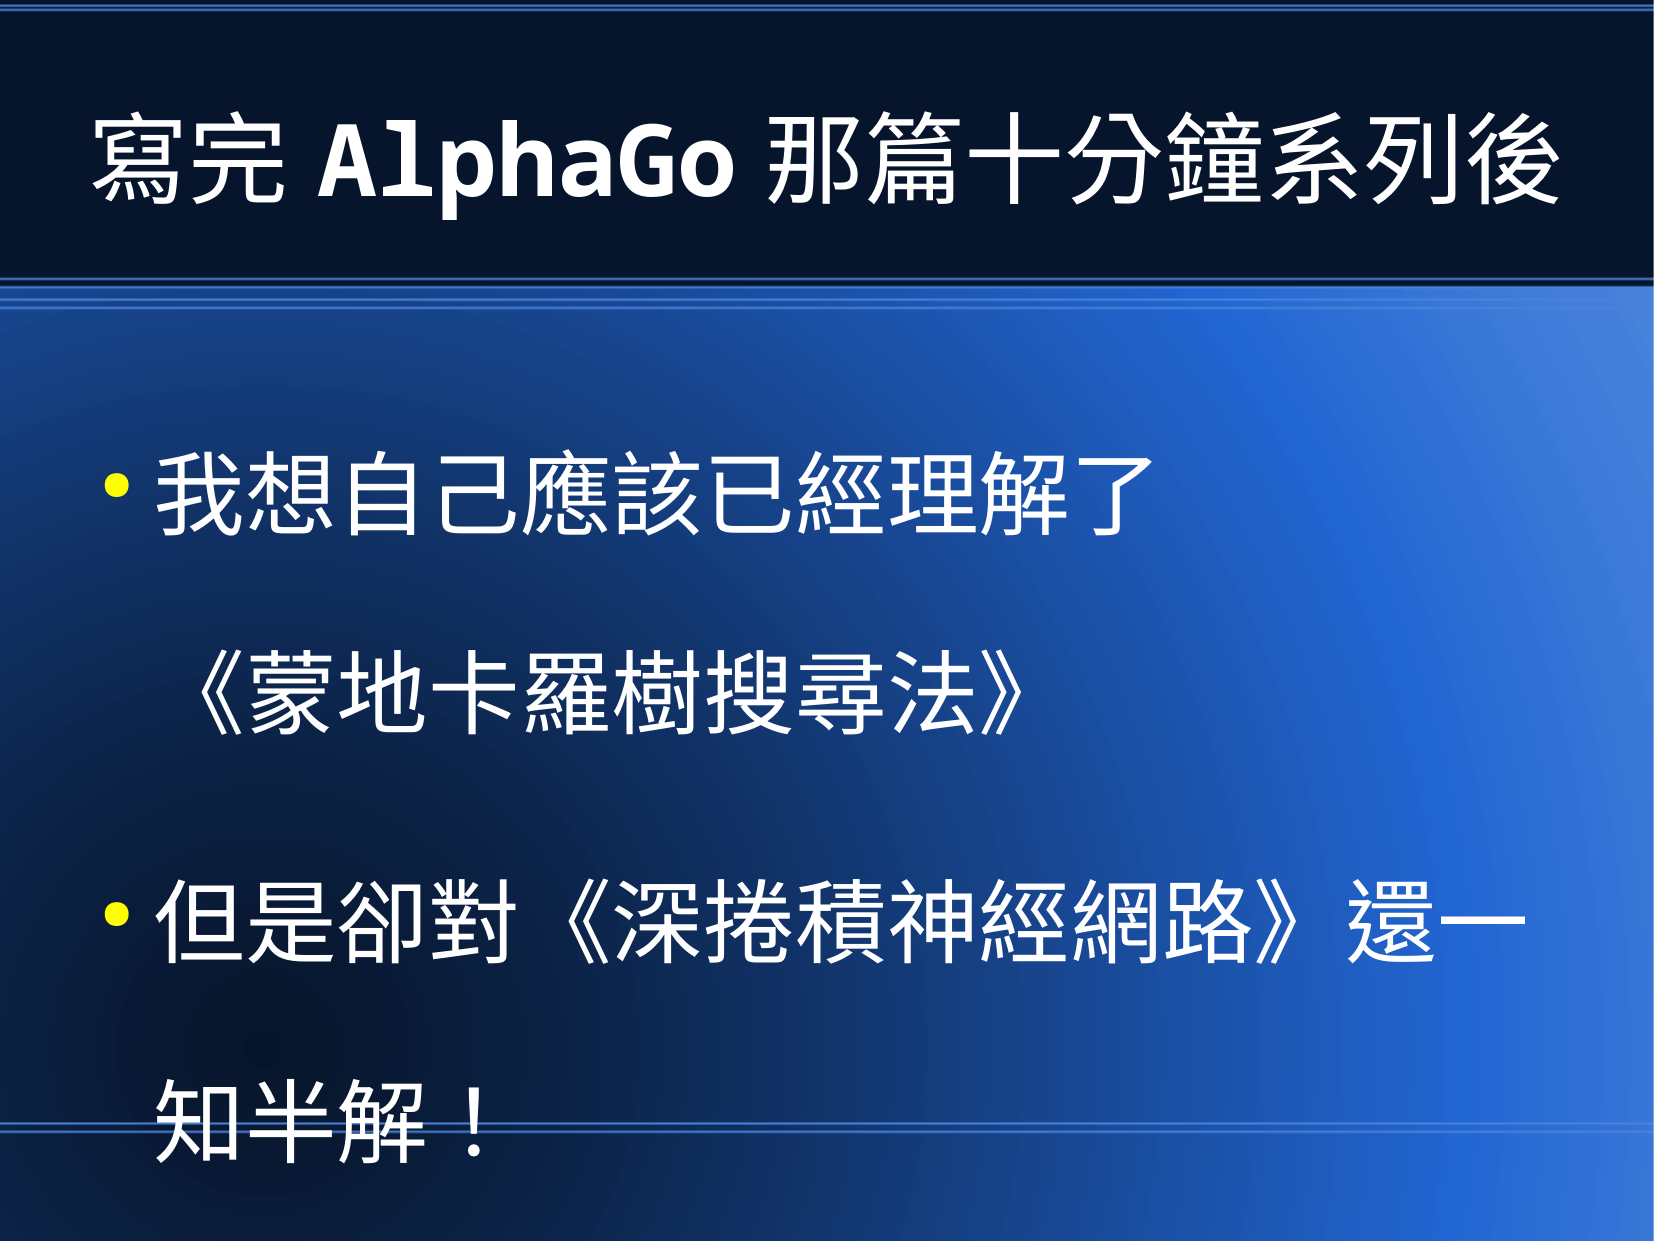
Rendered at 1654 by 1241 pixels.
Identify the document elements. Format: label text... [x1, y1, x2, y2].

picture [0, 0, 1654, 1241]
title 寫完AlphaGo那篇十分鐘系列後 [82, 49, 1571, 257]
list 我想自己應該已經理解了 《蒙地卡羅樹搜尋法》 但是卻對《深捲積神經網路》還一知半解！ [82, 355, 1571, 1241]
